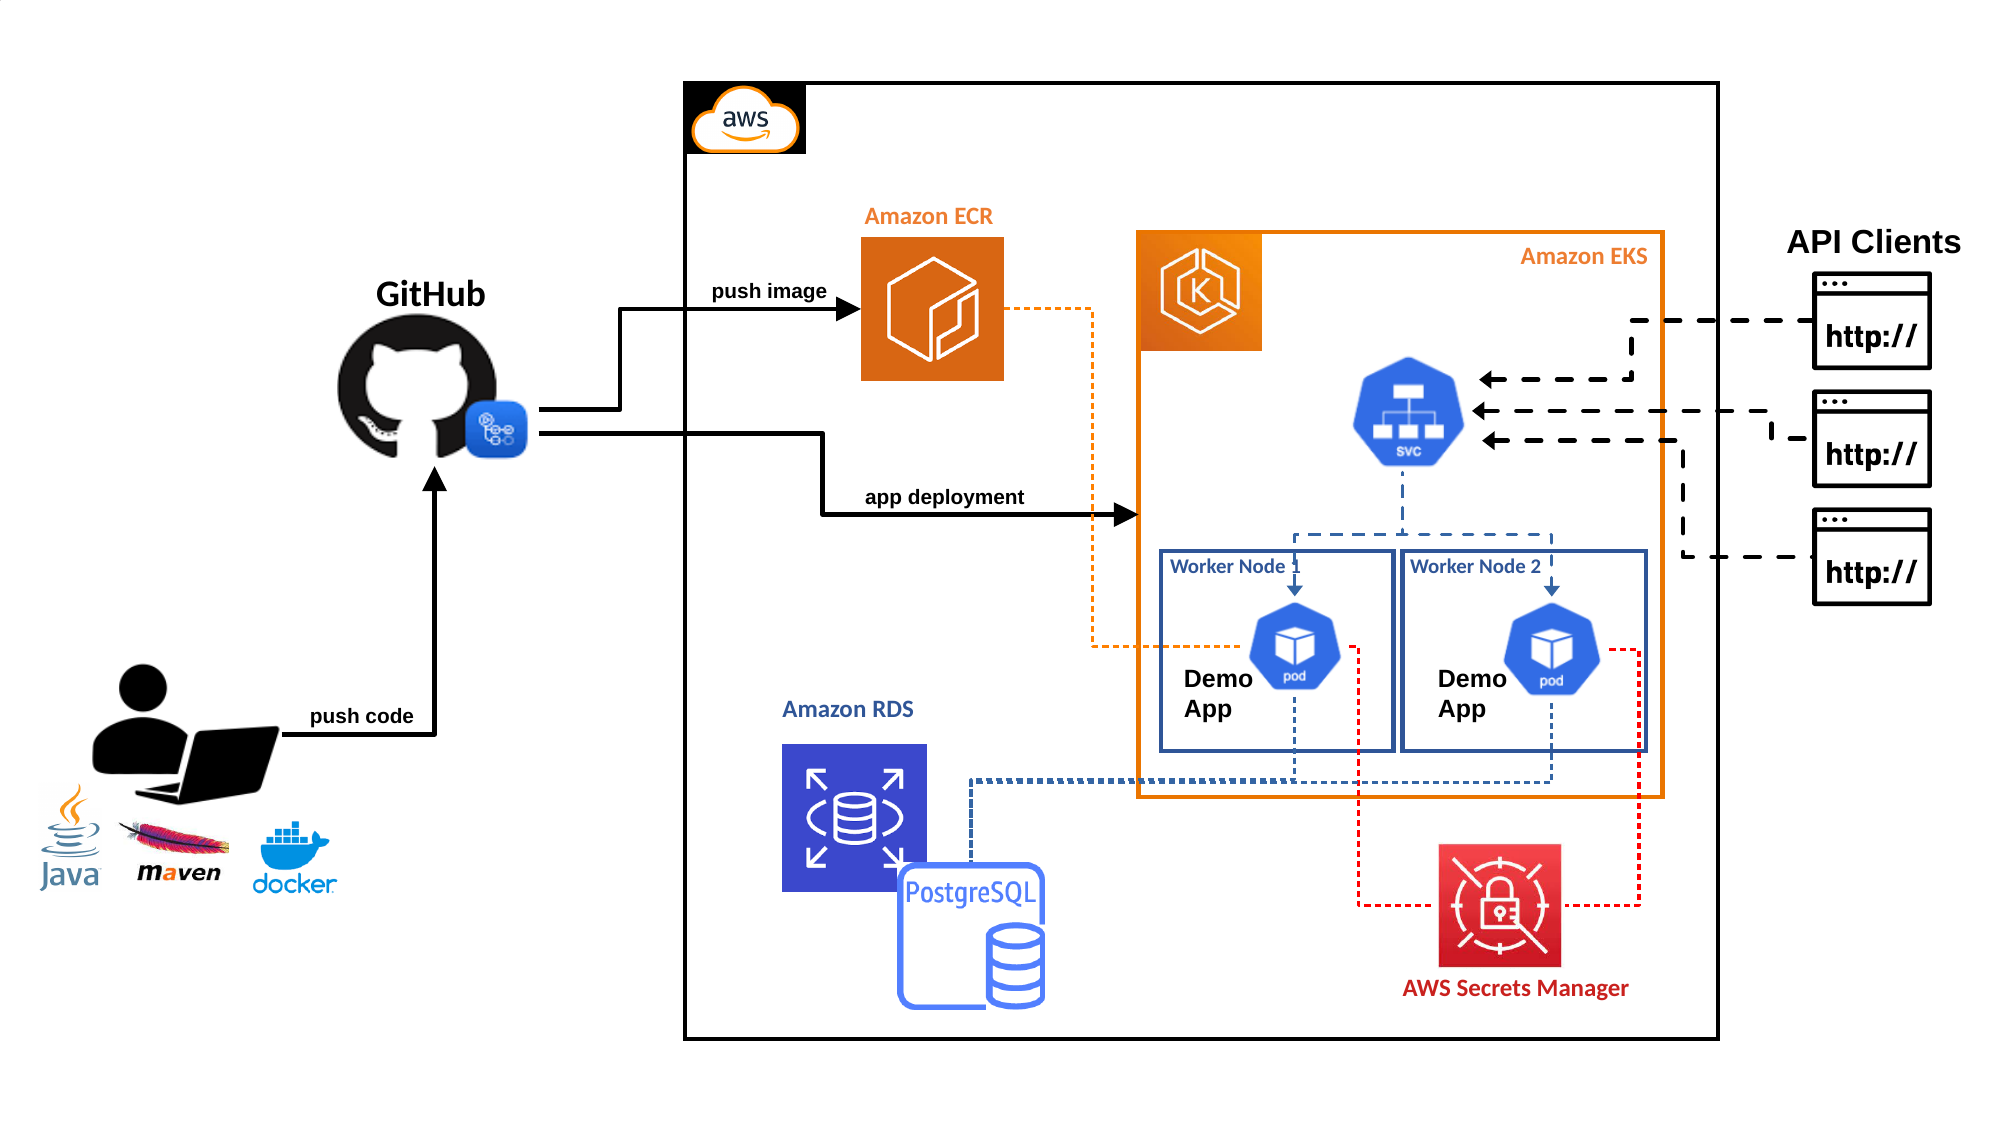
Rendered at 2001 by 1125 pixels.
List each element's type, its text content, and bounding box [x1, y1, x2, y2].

picture [1494, 596, 1610, 703]
text_box AWS Secrets Manager [1387, 963, 1654, 1009]
text_box API Clients [1771, 212, 1979, 279]
text_box Amazon EKS [1665, 231, 1674, 277]
picture [1240, 596, 1350, 697]
text_box Demo App [1169, 655, 1282, 703]
picture [687, 85, 806, 154]
picture [1812, 279, 1932, 617]
text_box Demo App [1423, 655, 1554, 703]
picture [1333, 349, 1473, 473]
picture [861, 238, 1004, 381]
text_box Worker Node 2 [1395, 544, 1565, 585]
text_box push image [696, 272, 844, 311]
picture [1435, 842, 1565, 963]
text_box Worker Node 1 [1155, 544, 1317, 585]
text_box push code [295, 697, 473, 736]
picture [782, 744, 1045, 1010]
picture [1141, 234, 1262, 351]
text_box app deployment [850, 478, 1087, 522]
picture [337, 312, 532, 467]
text_box Amazon RDS [767, 685, 945, 730]
picture [38, 660, 361, 922]
text_box Amazon EKS [1505, 234, 1660, 277]
text_box GitHub [361, 261, 569, 322]
text_box Amazon ECR [849, 192, 1010, 238]
